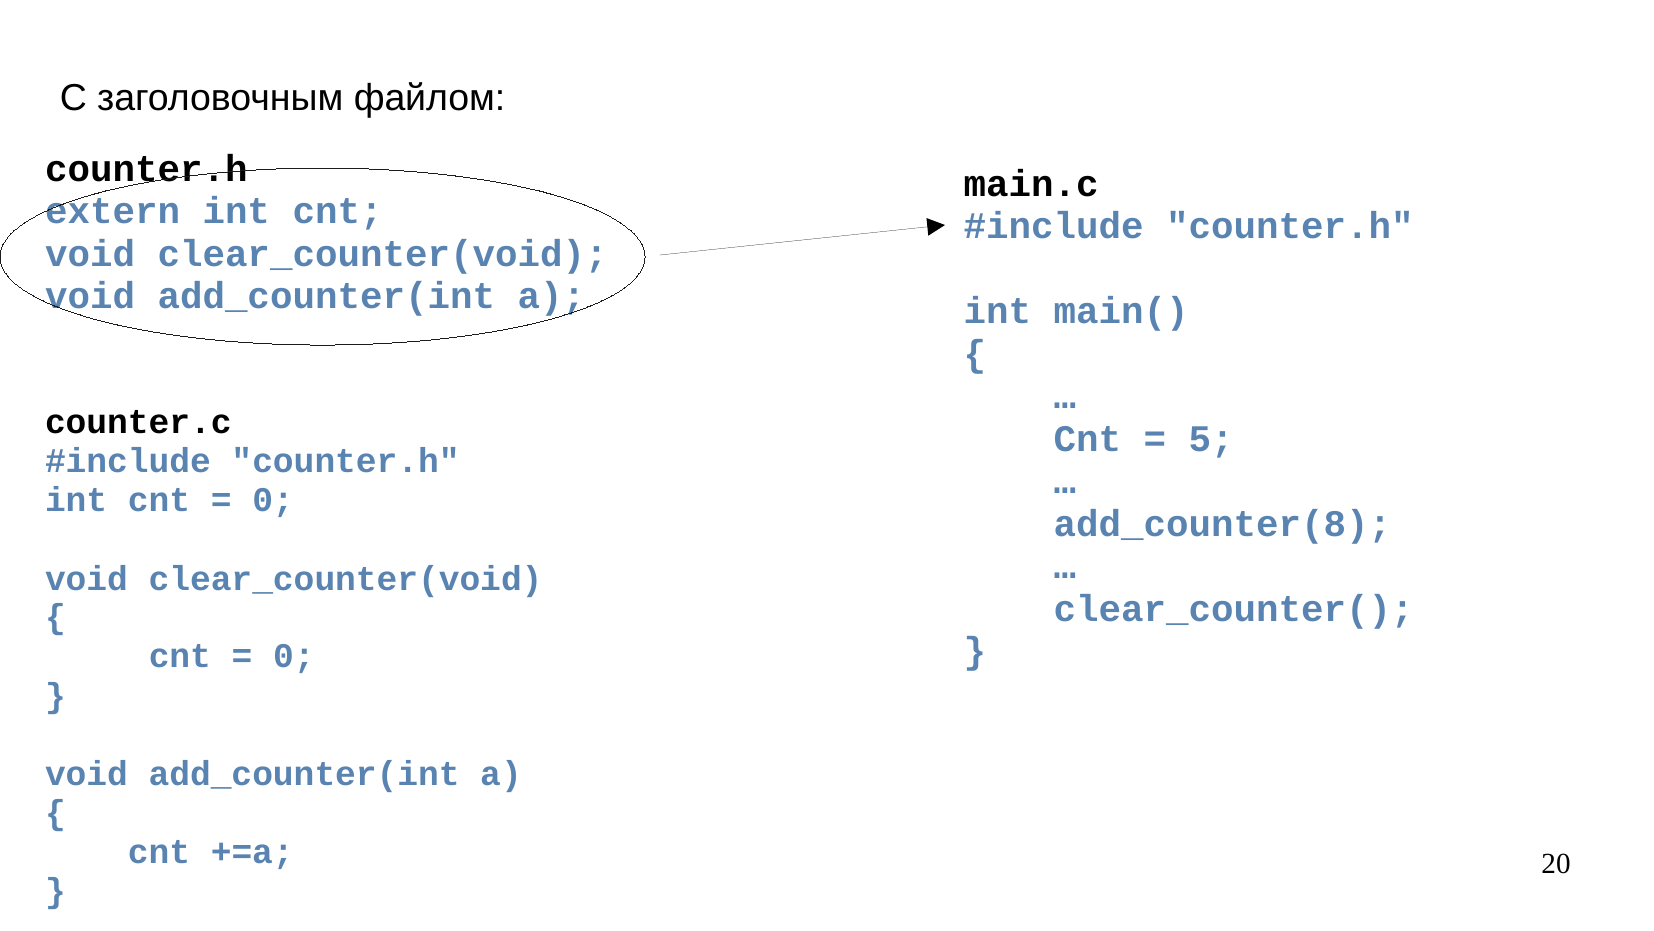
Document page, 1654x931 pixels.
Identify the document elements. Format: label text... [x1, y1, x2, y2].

list counter.h extern int cnt; void clear_counter(void); void add_counter(int a); [45, 150, 766, 331]
list counter.c #include "counter.h" int cnt = 0; void clear_counter(void) { cnt = 0; } void add_counter(int a) { cnt +=a; } [45, 405, 571, 916]
text_box С заголовочным файлом: [45, 69, 1578, 169]
list main.c #include "counter.h" int main() { … Cnt = 5; … add_counter(8); … clear_counter(); } [963, 169, 1486, 856]
